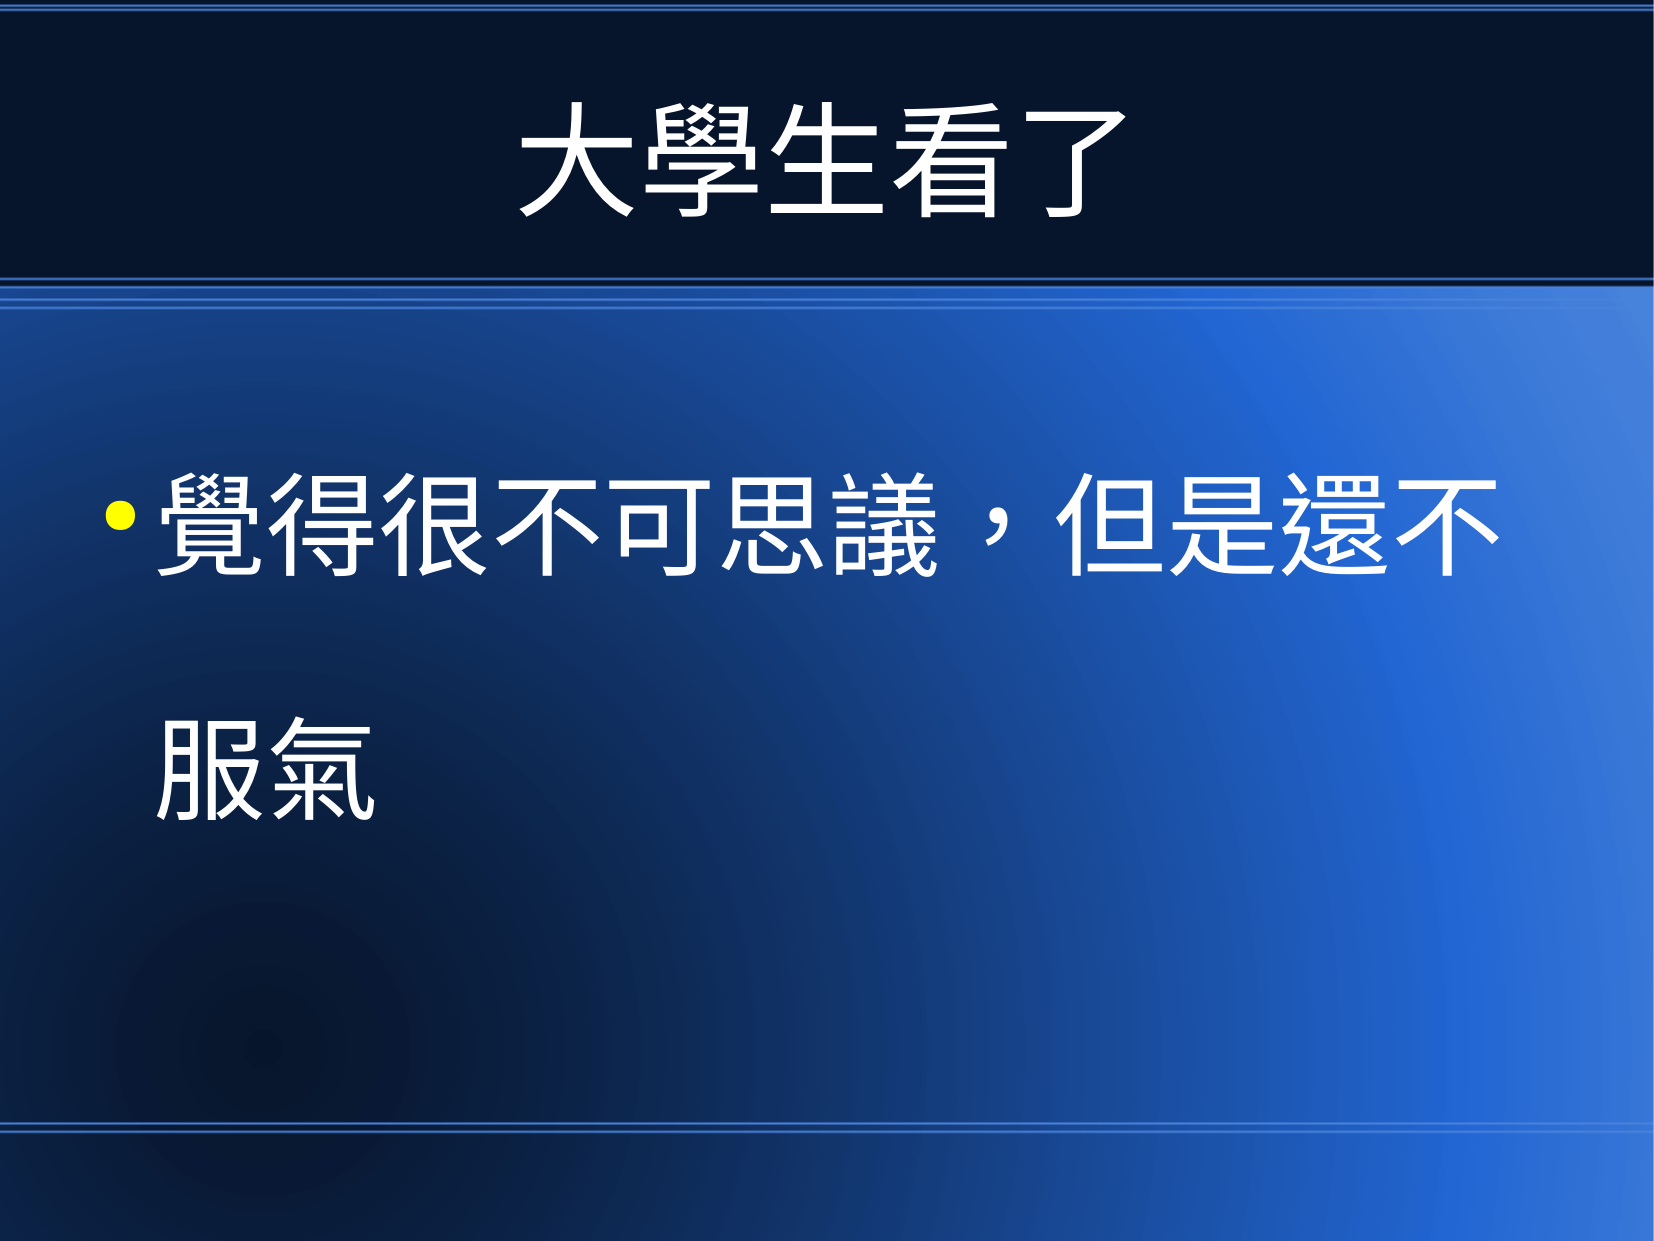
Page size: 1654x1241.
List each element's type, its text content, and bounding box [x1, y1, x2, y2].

title 大學生看了 [82, 49, 1571, 257]
list 覺得很不可思議，但是還不服氣 [82, 355, 1571, 1241]
picture [0, 0, 1654, 1241]
